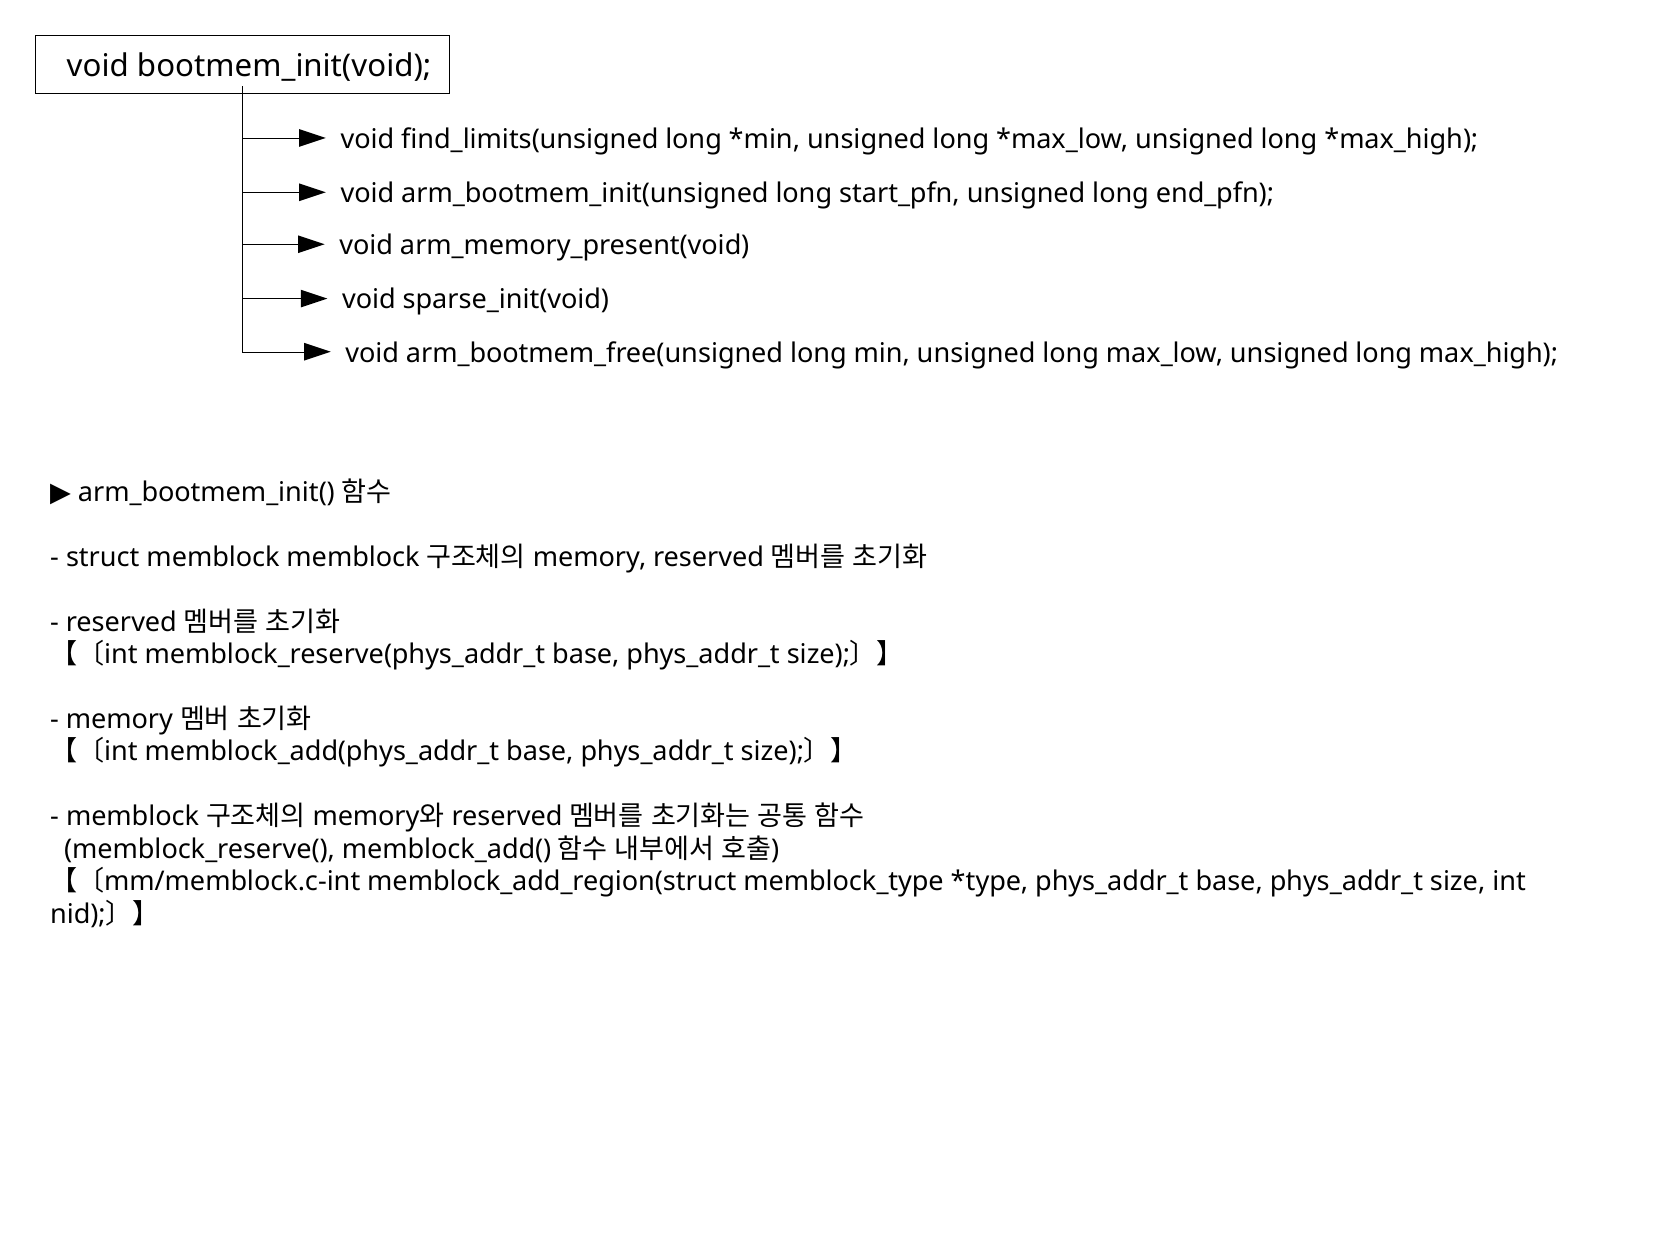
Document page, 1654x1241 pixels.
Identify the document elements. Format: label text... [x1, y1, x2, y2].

text_box void arm_bootmem_init(unsigned long start_pfn, unsigned long end_pfn); [325, 166, 1284, 213]
text_box void arm_memory_present(void) [324, 218, 760, 265]
text_box void arm_bootmem_free(unsigned long min, unsigned long max_low, unsigned long max_high); [330, 325, 1566, 373]
text_box void sparse_init(void) [327, 272, 621, 319]
text_box void bootmem_init(void); [35, 35, 450, 87]
text_box ▶ arm_bootmem_init() 함수 - struct memblock memblock 구조체의 memory, reserved 멤버를 초기화 - reserved 멤버를 초기화 【〔int memblock_reserve(phys_addr_t base, phys_addr_t size);〕】 - memory 멤버 초기화 【〔int memblock_add(phys_addr_t base, phys_addr_t size);〕】 - memblock 구조체의 memory와 reserved 멤버를 초기화는 공통 함수 (memblock_reserve(), memblock_add() 함수 내부에서 호출) 【〔mm/memblock.c-int memblock_add_region(struct memblock_type *type, phys_addr_t base, phys_addr_t size, int nid);〕】 [35, 466, 1607, 1123]
text_box void find_limits(unsigned long *min, unsigned long *max_low, unsigned long *max_high); [325, 112, 1489, 159]
